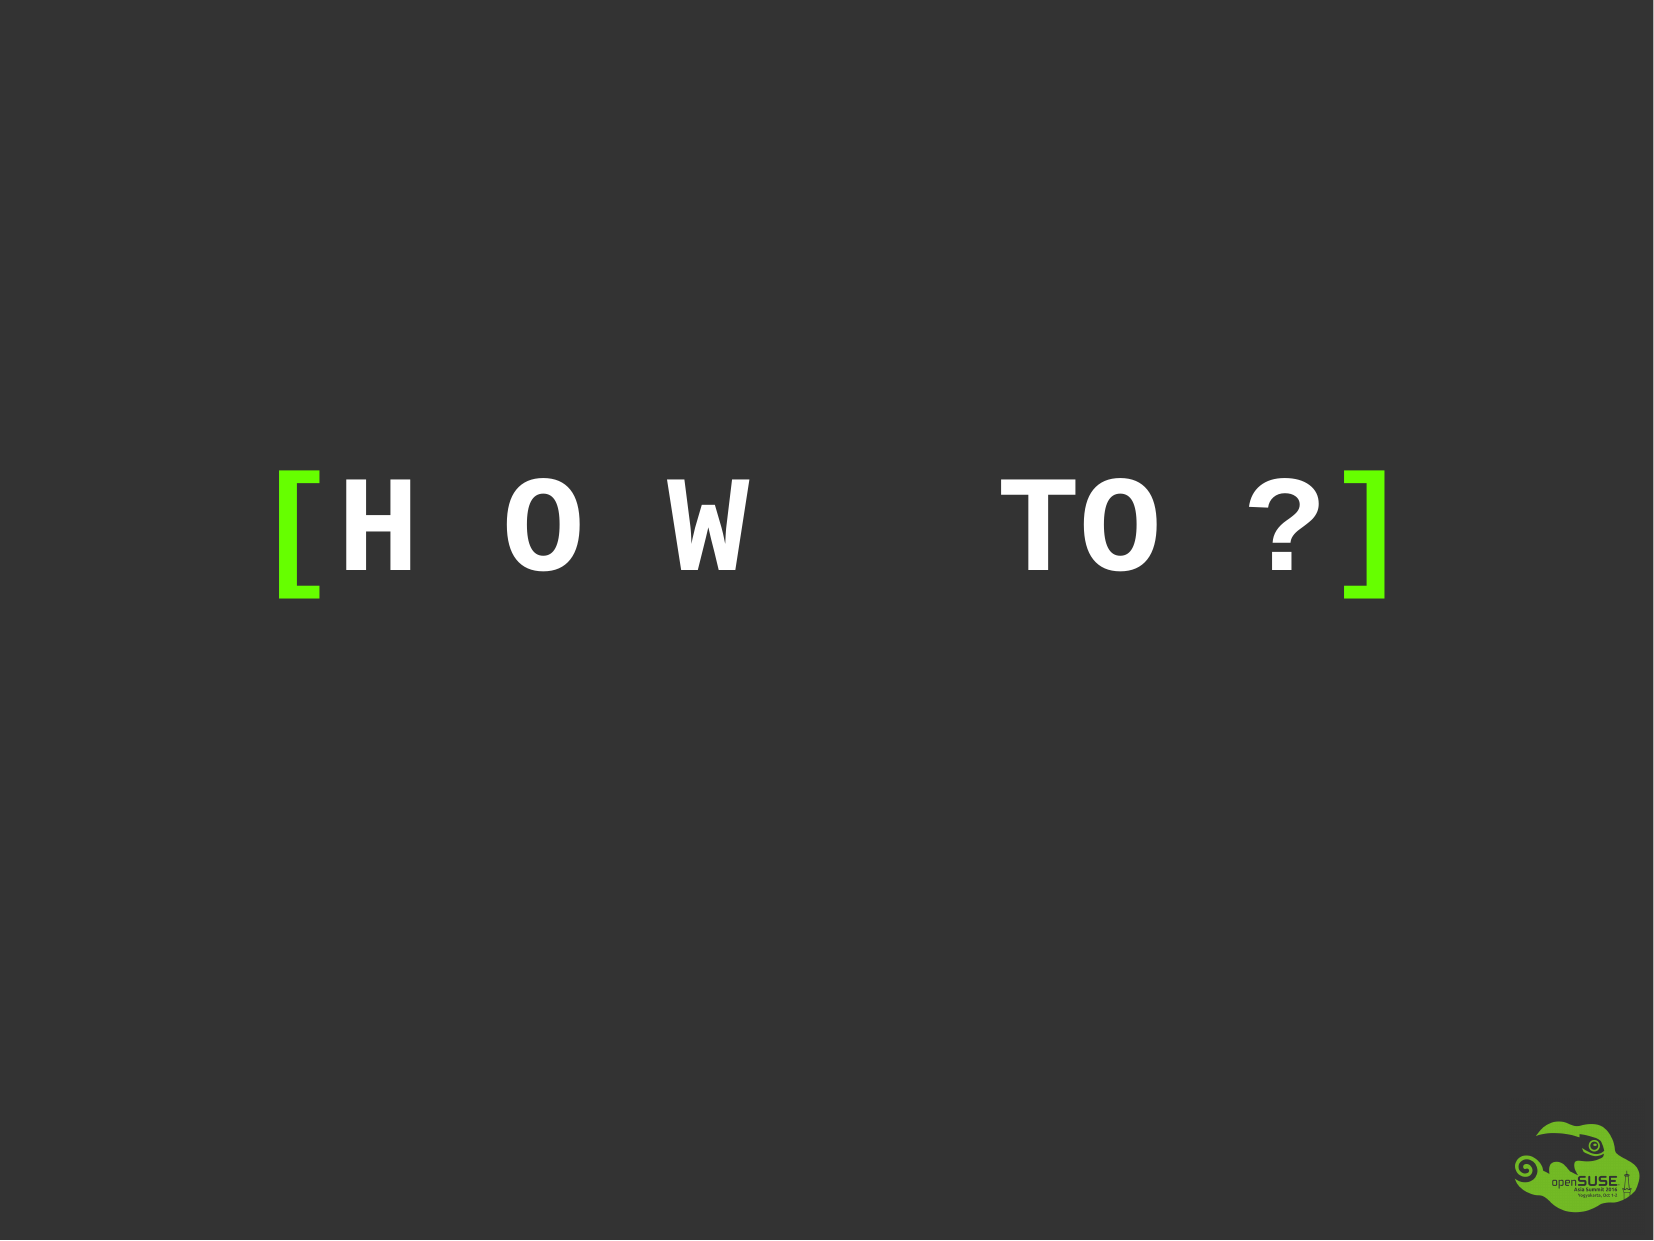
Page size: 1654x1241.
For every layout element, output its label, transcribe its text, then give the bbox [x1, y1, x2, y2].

text_box [H O W TO ?] [30, 448, 1635, 620]
picture [1509, 1098, 1645, 1235]
